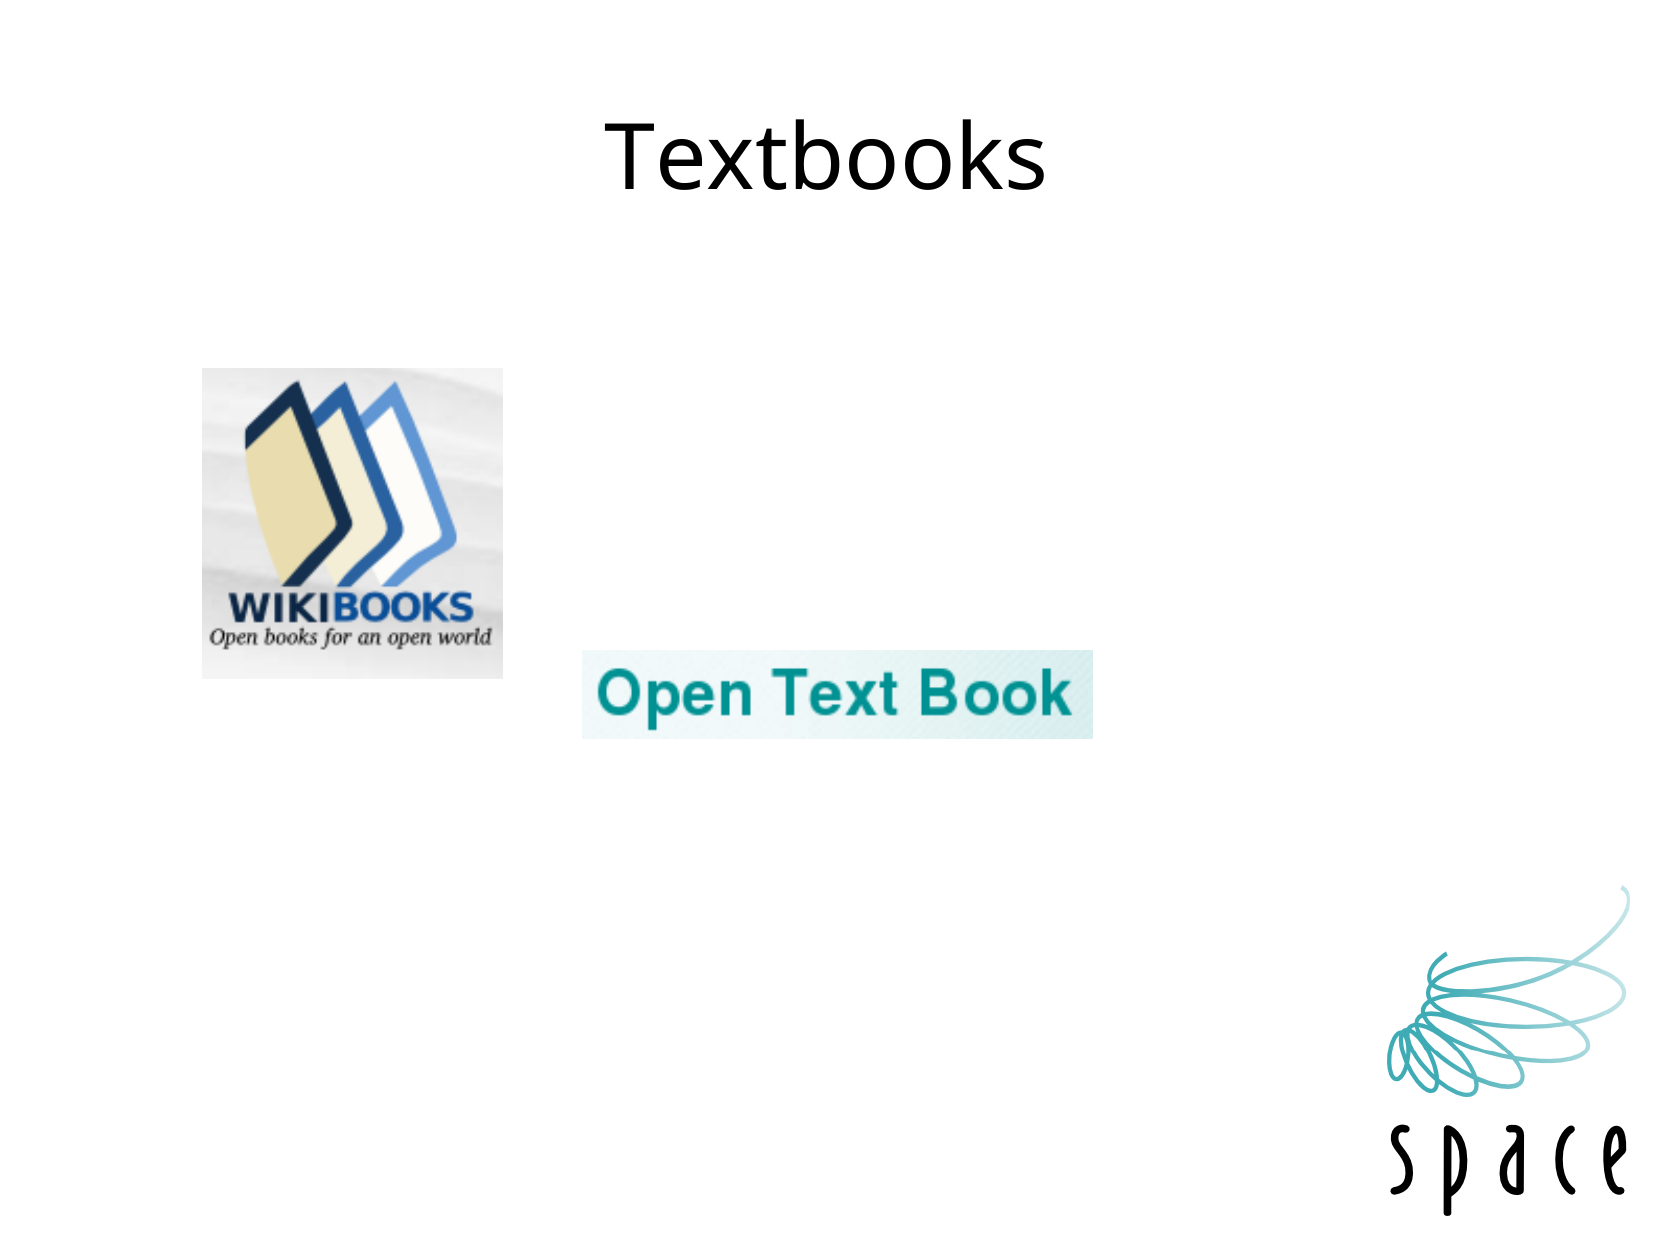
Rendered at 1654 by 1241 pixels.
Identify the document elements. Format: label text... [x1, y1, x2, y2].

picture [582, 650, 1093, 739]
picture [202, 368, 503, 679]
title Textbooks [82, 56, 1571, 249]
picture [1387, 885, 1630, 1216]
